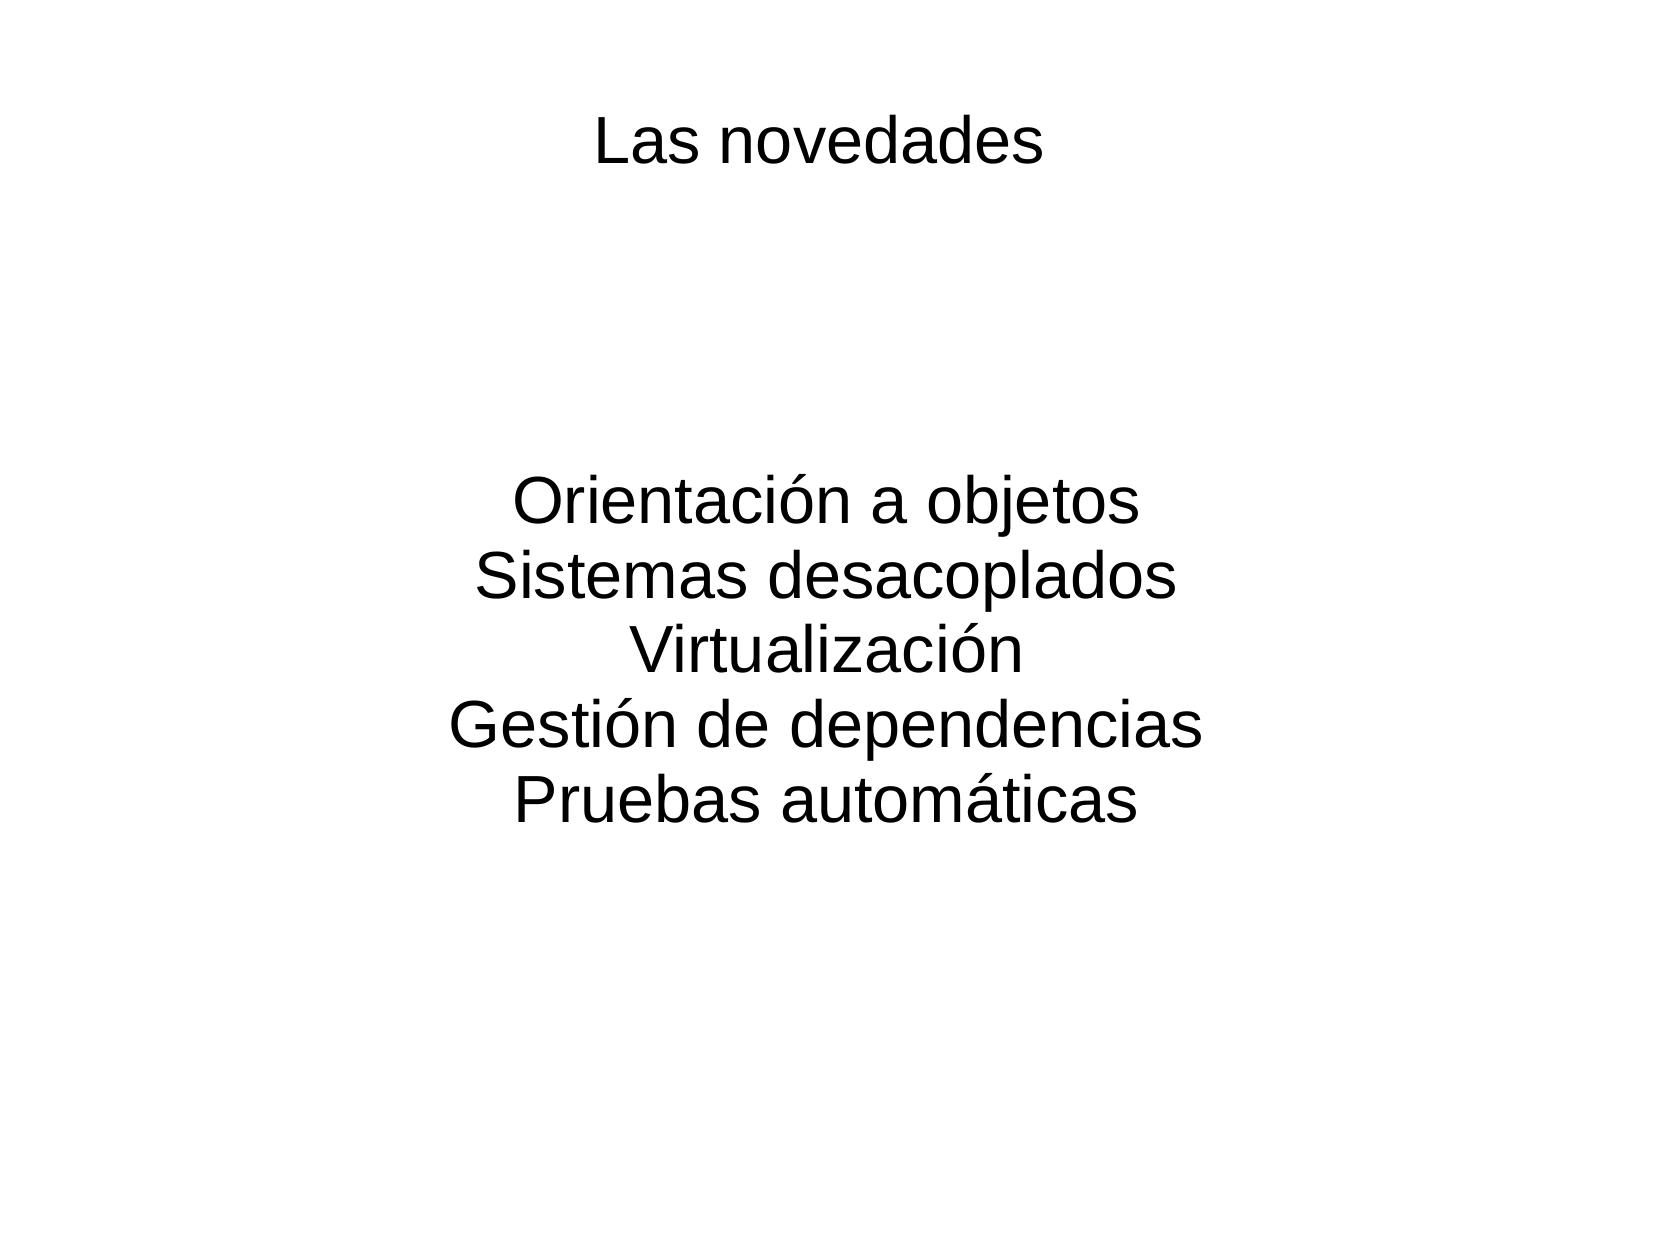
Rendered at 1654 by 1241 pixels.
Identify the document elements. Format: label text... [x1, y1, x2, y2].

text_box Orientación a objetos Sistemas desacoplados Virtualización Gestión de dependencias Pruebas automáticas [82, 290, 1571, 1010]
subtitle Las novedades [75, 40, 1564, 241]
